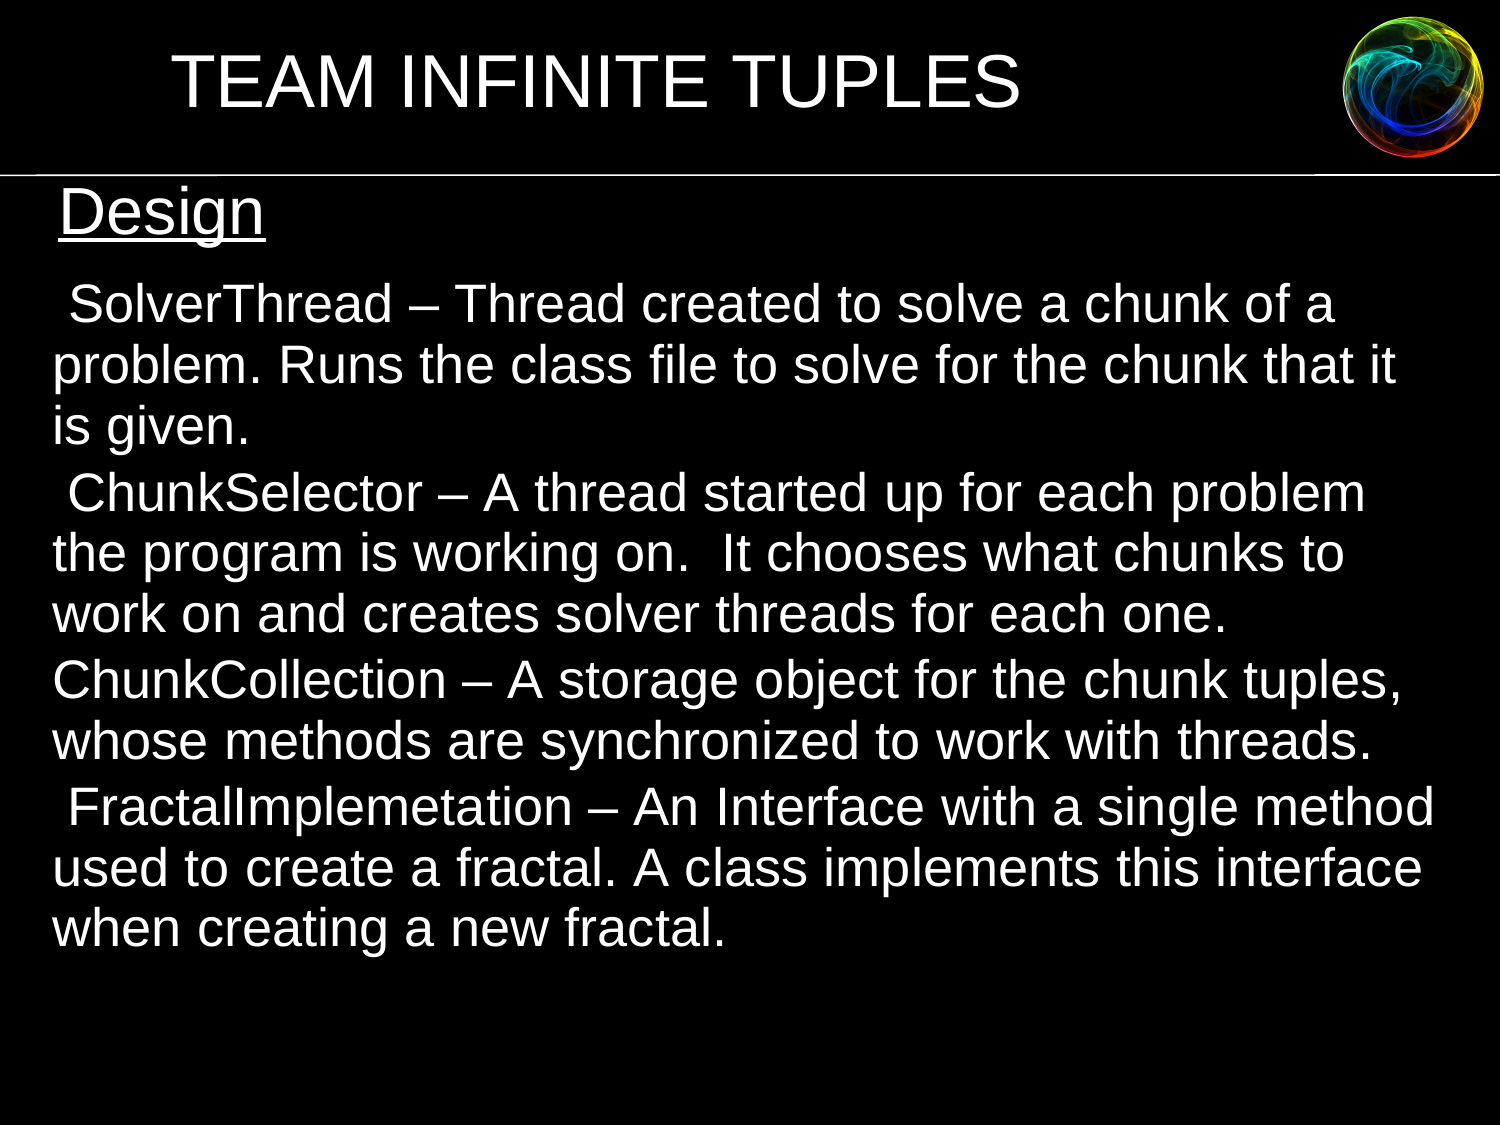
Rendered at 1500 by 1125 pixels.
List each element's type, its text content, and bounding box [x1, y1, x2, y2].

picture [1325, 0, 1500, 174]
text_box Design [37, 187, 301, 278]
text_box SolverThread – Thread created to solve a chunk of a problem. Runs the class file to solve for the chunk that it is given. ChunkSelector – A thread started up for each problem the program is working on. It chooses what chunks to work on and creates solver threads for each one. ChunkCollection – A storage object for the chunk tuples, whose methods are synchronized to work with threads. FractalImplemetation – An Interface with a single method used to create a fractal. A class implements this interface when creating a new fractal. [37, 262, 1463, 1051]
text_box TEAM INFINITE TUPLES [0, 37, 1188, 131]
